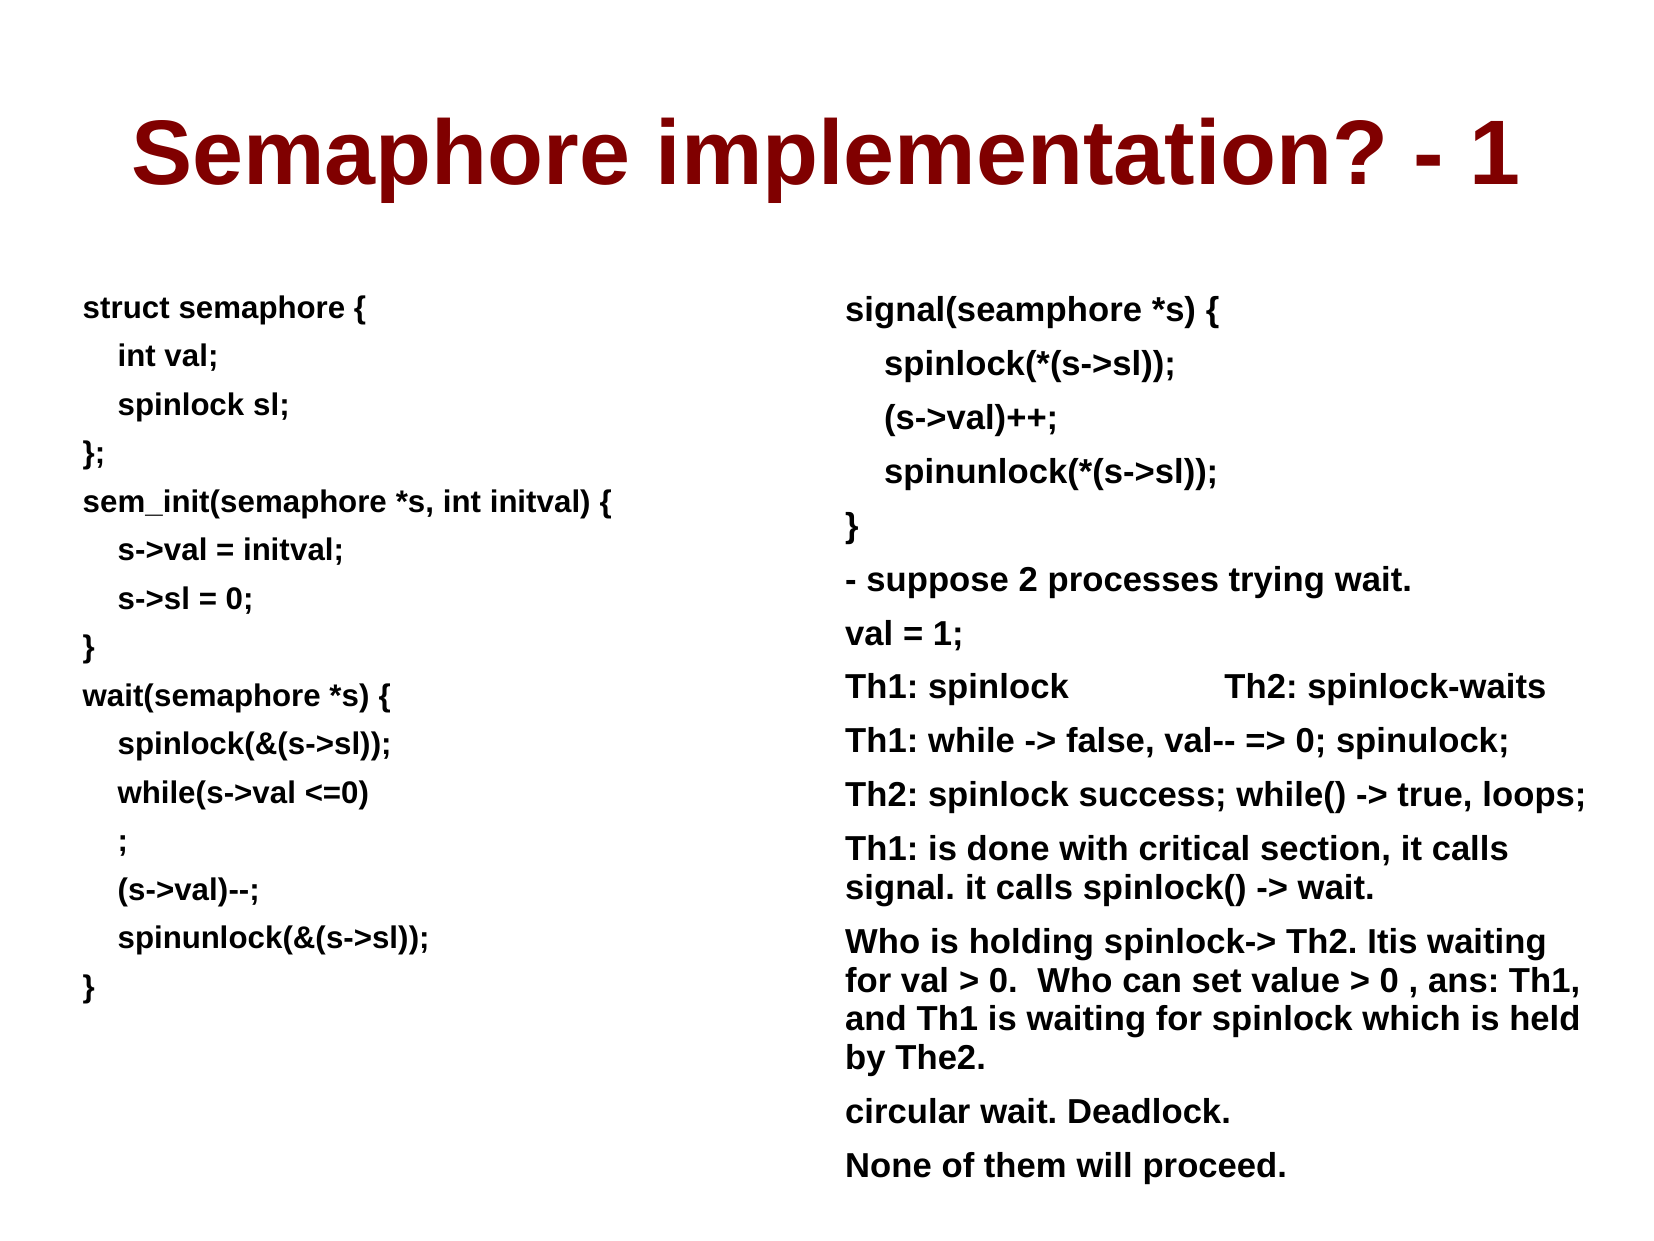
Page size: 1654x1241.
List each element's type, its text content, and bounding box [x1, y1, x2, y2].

title Semaphore implementation? - 1 [82, 49, 1571, 257]
list struct semaphore { int val; spinlock sl; }; sem_init(semaphore *s, int initval) { s->val = initval; s->sl = 0; } wait(semaphore *s) { spinlock(&(s->sl)); while(s->val <=0) ; (s->val)--; spinunlock(&(s->sl)); } [82, 290, 809, 1010]
list signal(seamphore *s) { spinlock(*(s->sl)); (s->val)++; spinunlock(*(s->sl)); } - suppose 2 processes trying wait. val = 1; Th1: spinlock Th2: spinlock-waits Th1: while -> false, val-- => 0; spinulock; Th2: spinlock success; while() -> true, loops; Th1: is done with critical section, it calls signal. it calls spinlock() -> wait. Who is holding spinlock-> Th2. Itis waiting for val > 0. Who can set value > 0 , ans: Th1, and Th1 is waiting for spinlock which is held by The2. circular wait. Deadlock. None of them will proceed. [845, 290, 1595, 1193]
